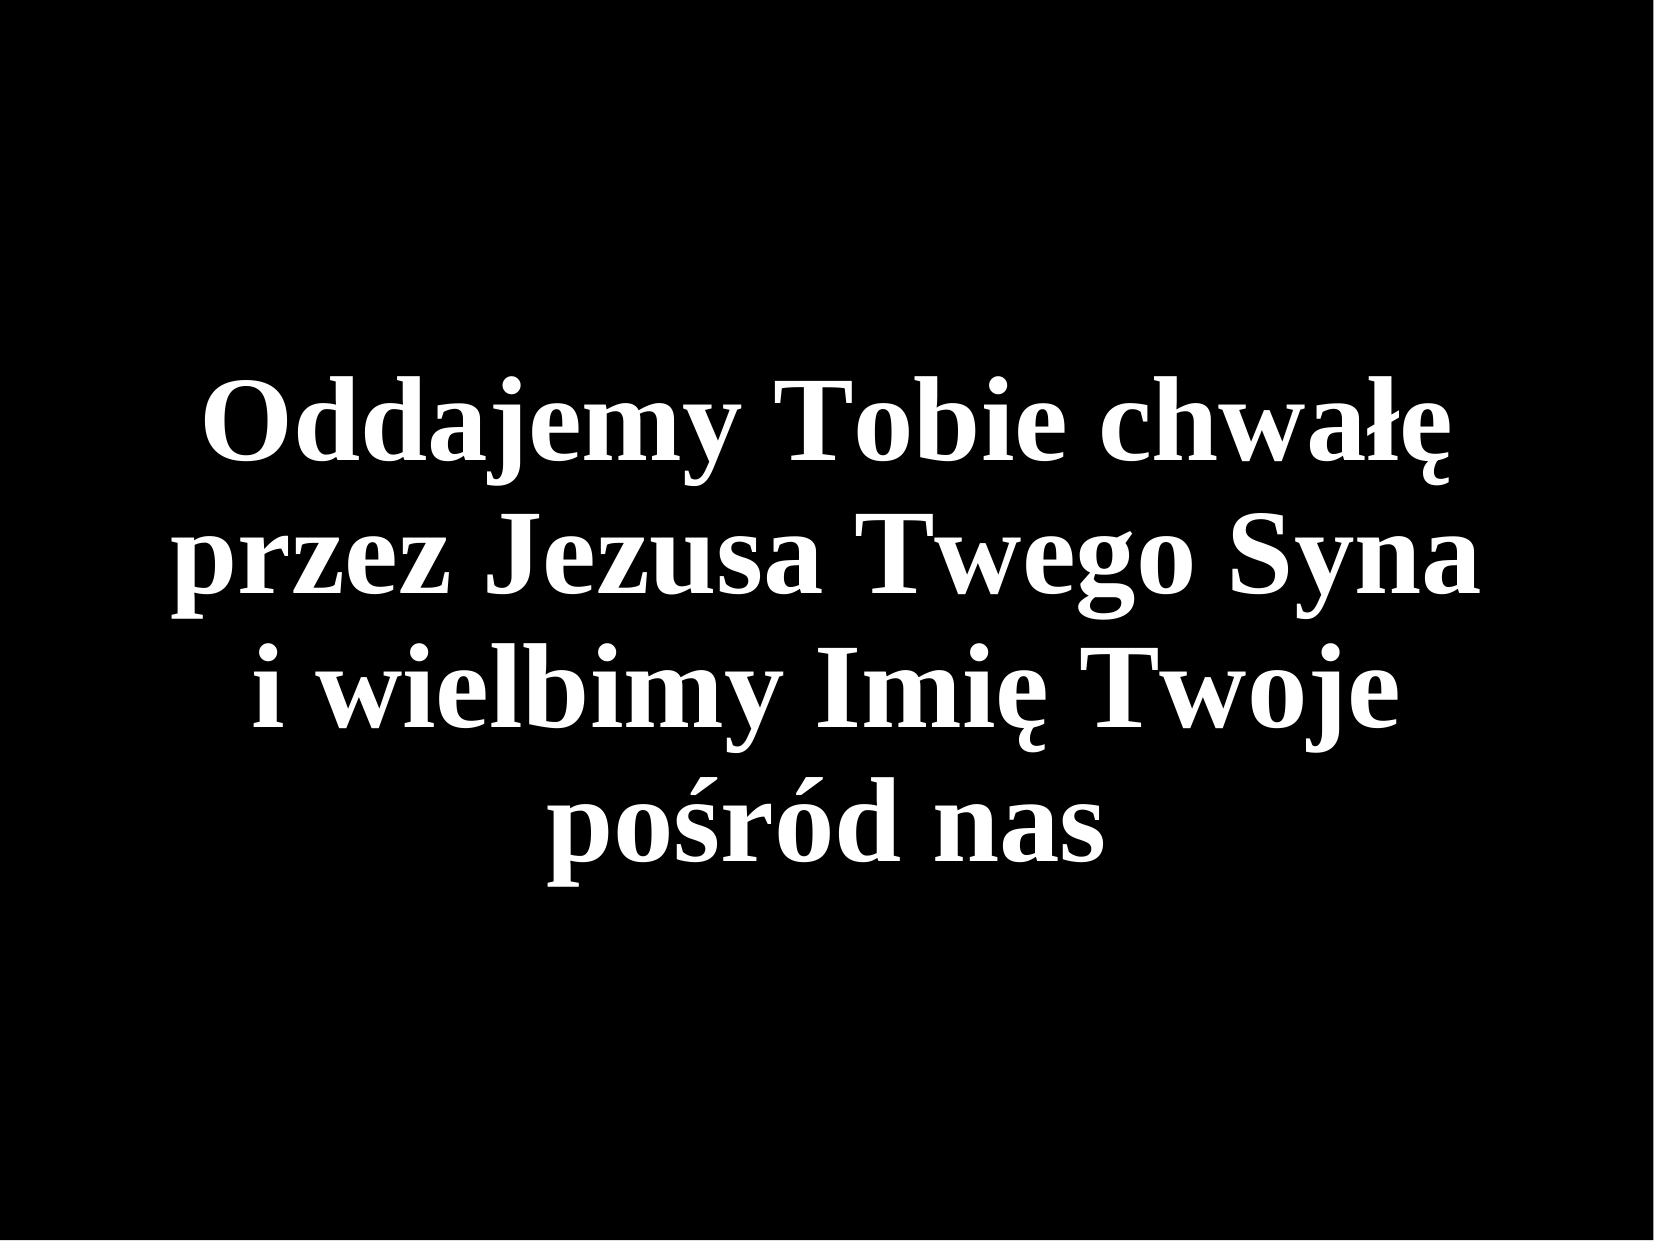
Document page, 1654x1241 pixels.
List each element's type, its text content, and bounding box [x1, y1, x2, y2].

title Oddajemy Tobie chwałę przez Jezusa Twego Syna i wielbimy Imię Twoje pośród nas [0, 0, 1654, 1241]
